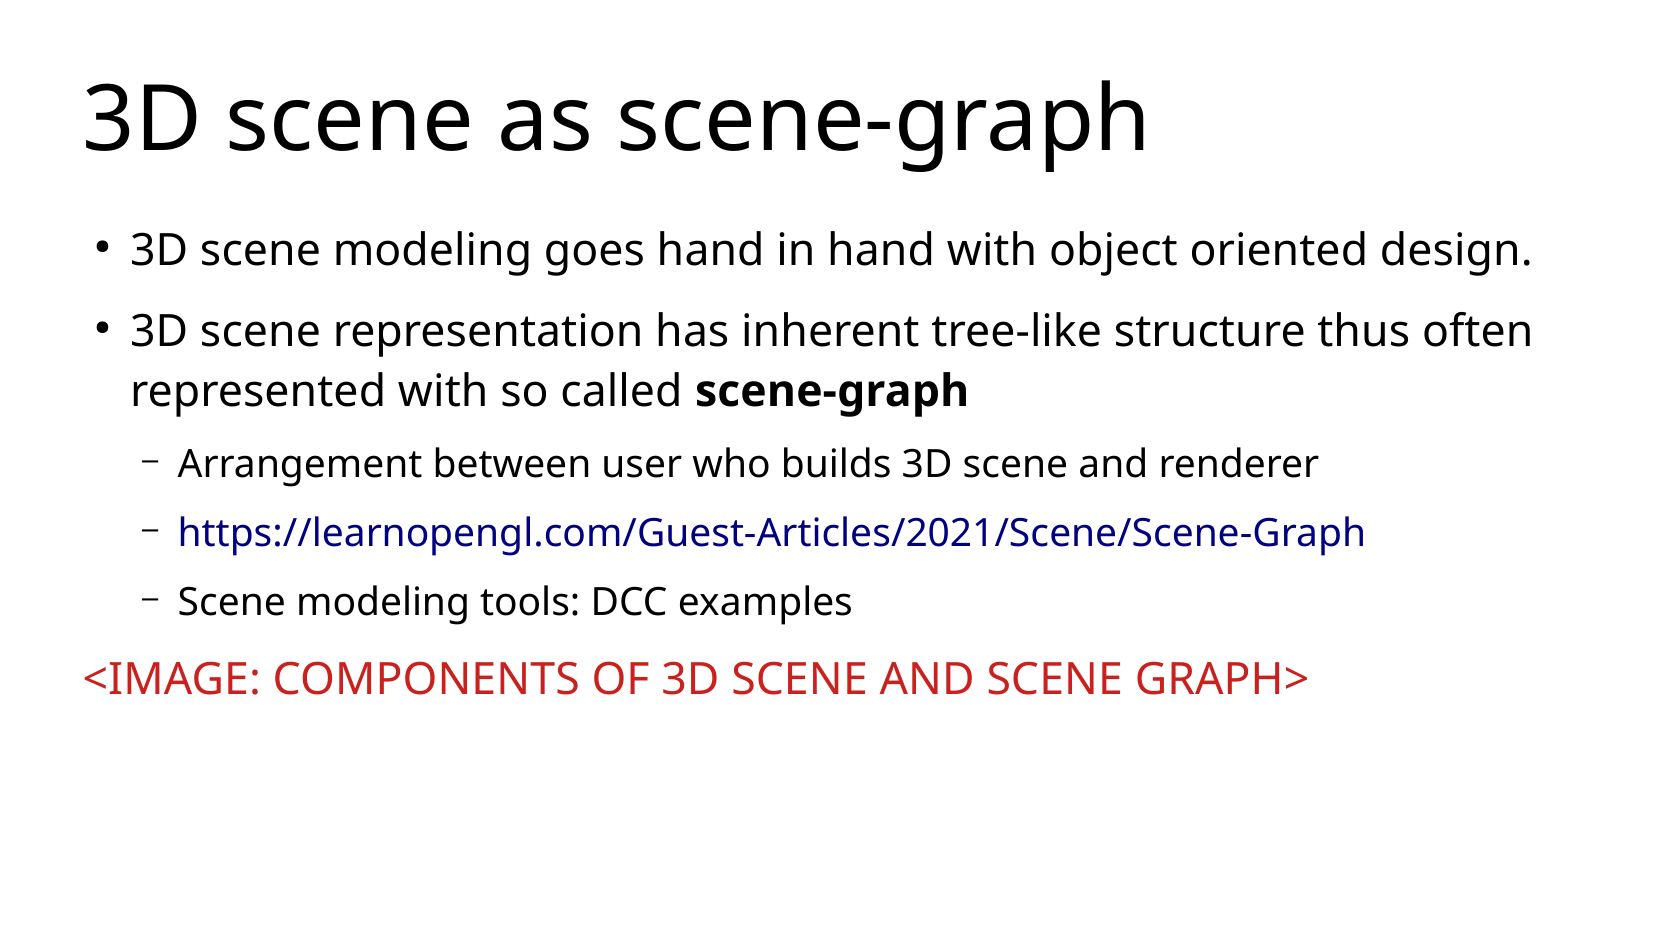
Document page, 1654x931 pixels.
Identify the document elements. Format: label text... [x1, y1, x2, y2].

title 3D scene as scene-graph [82, 37, 1571, 193]
list 3D scene modeling goes hand in hand with object oriented design. 3D scene representation has inherent tree-like structure thus often represented with so called scene-graph Arrangement between user who builds 3D scene and renderer https://learnopengl.com/Guest-Articles/2021/Scene/Scene-Graph Scene modeling tools: DCC examples <IMAGE: COMPONENTS OF 3D SCENE AND SCENE GRAPH> [82, 217, 1571, 758]
